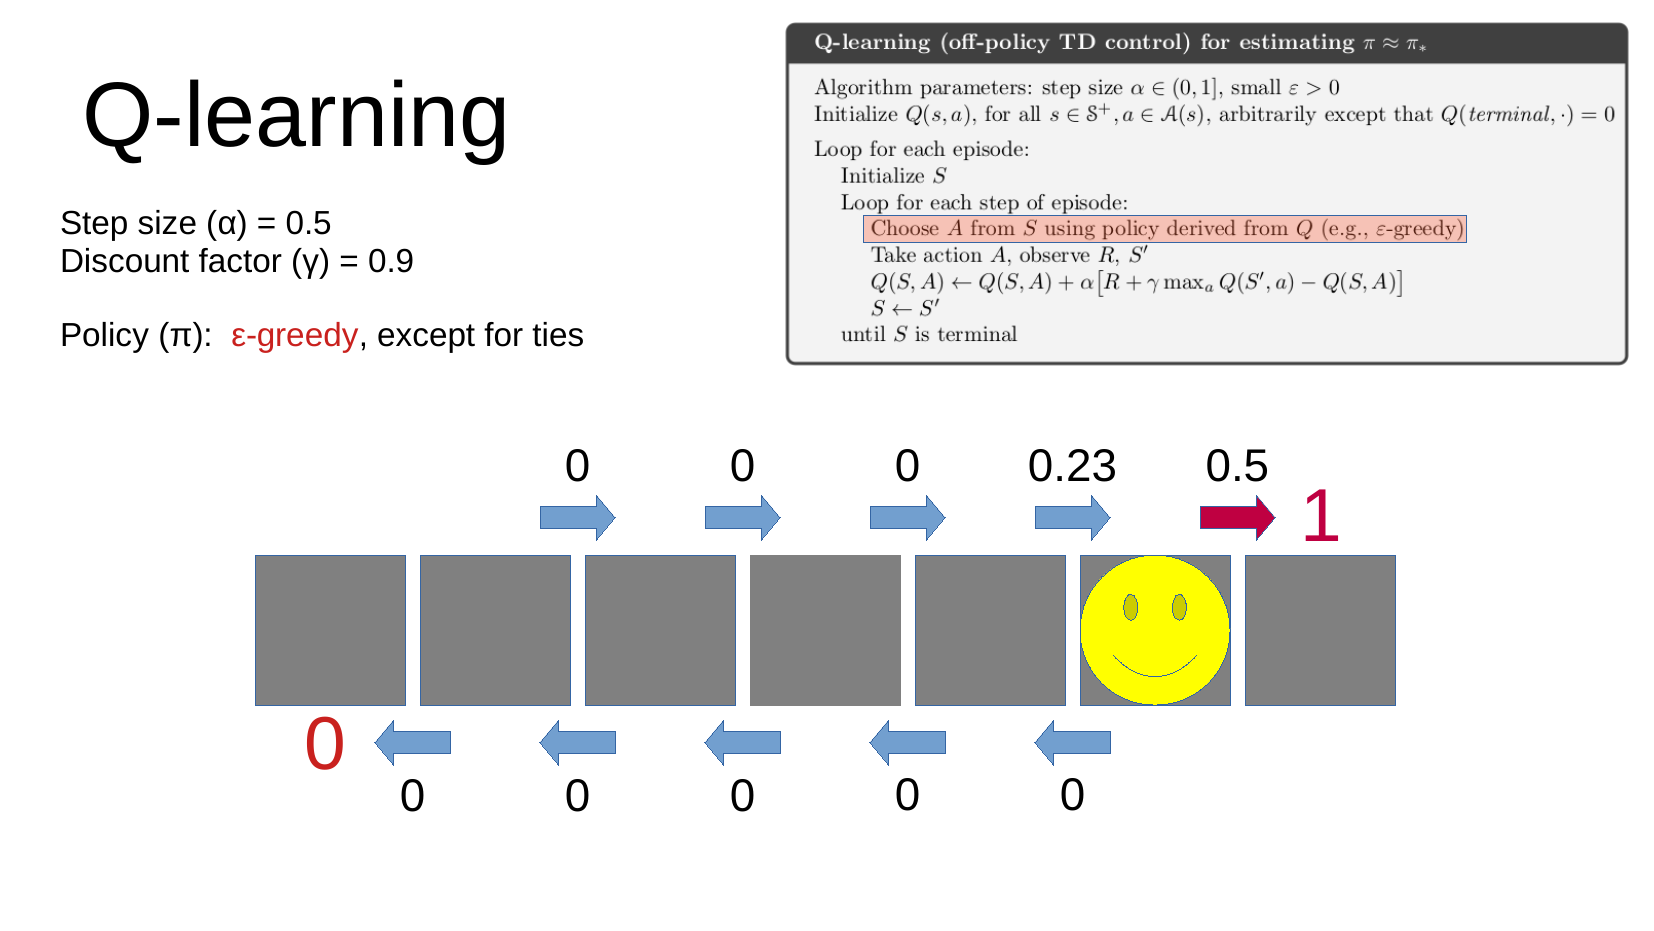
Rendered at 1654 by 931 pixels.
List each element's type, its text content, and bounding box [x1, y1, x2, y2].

title 0 [525, 420, 631, 511]
text_box [540, 511, 616, 541]
title Q-learning [82, 37, 773, 193]
title 0 [360, 750, 466, 841]
text_box [915, 555, 1066, 706]
text_box [585, 555, 736, 706]
text_box [704, 720, 781, 750]
text_box [863, 215, 1467, 243]
title Step size (α) = 0.5 Discount factor (γ) = 0.9 Policy (π): ε-greedy, except for ties [60, 186, 616, 409]
text_box [869, 720, 946, 750]
title 0 [690, 750, 796, 841]
text_box [750, 555, 901, 706]
text_box [1034, 720, 1111, 746]
title 0 [855, 750, 961, 840]
picture [773, 14, 1637, 376]
title 0.5 [1185, 417, 1291, 514]
title 0 [273, 698, 379, 789]
text_box [870, 511, 946, 541]
title 0 [1020, 746, 1126, 843]
text_box [1200, 514, 1268, 541]
text_box [539, 720, 616, 750]
text_box [379, 720, 451, 750]
title 0.23 [1020, 420, 1126, 511]
text_box [1245, 555, 1396, 706]
title 1 [1268, 471, 1374, 561]
title 0 [525, 750, 631, 841]
title 0 [855, 420, 961, 511]
text_box [420, 555, 571, 706]
title 0 [690, 420, 796, 511]
text_box [255, 555, 406, 706]
text_box [1035, 511, 1111, 541]
text_box [705, 511, 781, 541]
text_box [1080, 555, 1231, 706]
